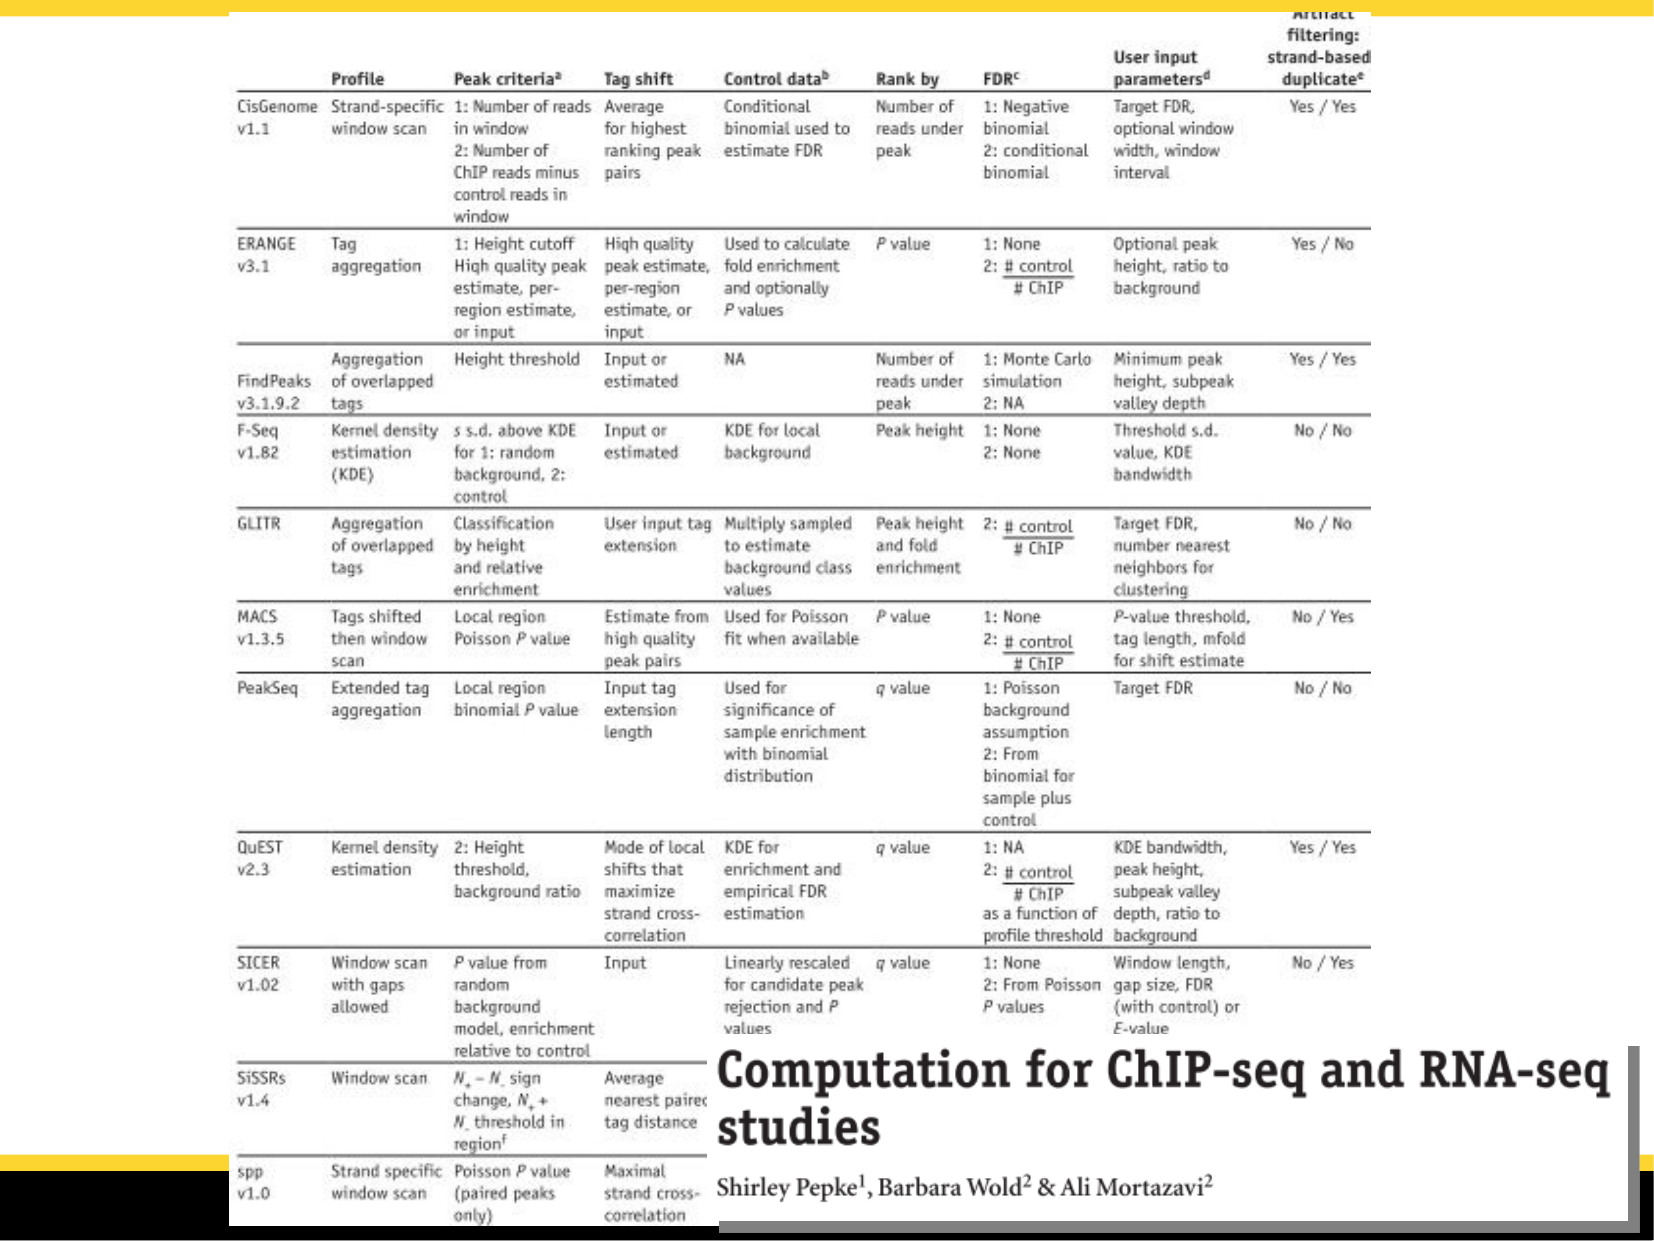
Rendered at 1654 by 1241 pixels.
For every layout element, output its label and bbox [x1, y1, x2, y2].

picture [229, 12, 1628, 1226]
